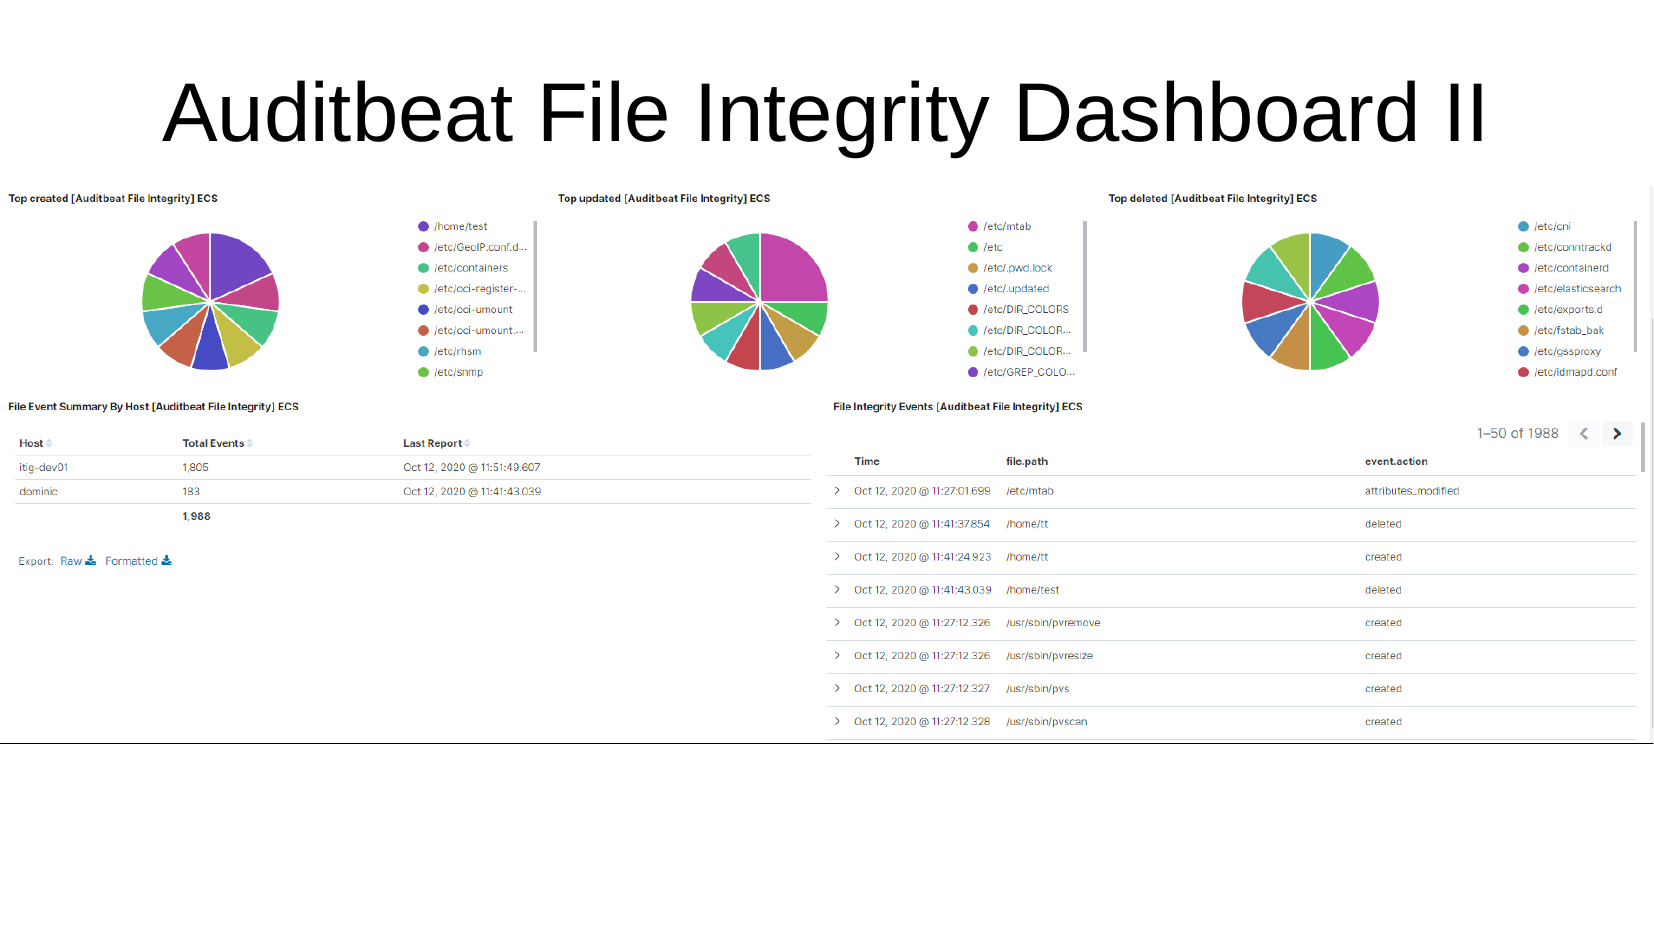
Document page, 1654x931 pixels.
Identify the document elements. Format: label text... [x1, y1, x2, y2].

picture [0, 186, 1654, 744]
text_box Auditbeat File Integrity Dashboard II [85, 59, 1568, 186]
